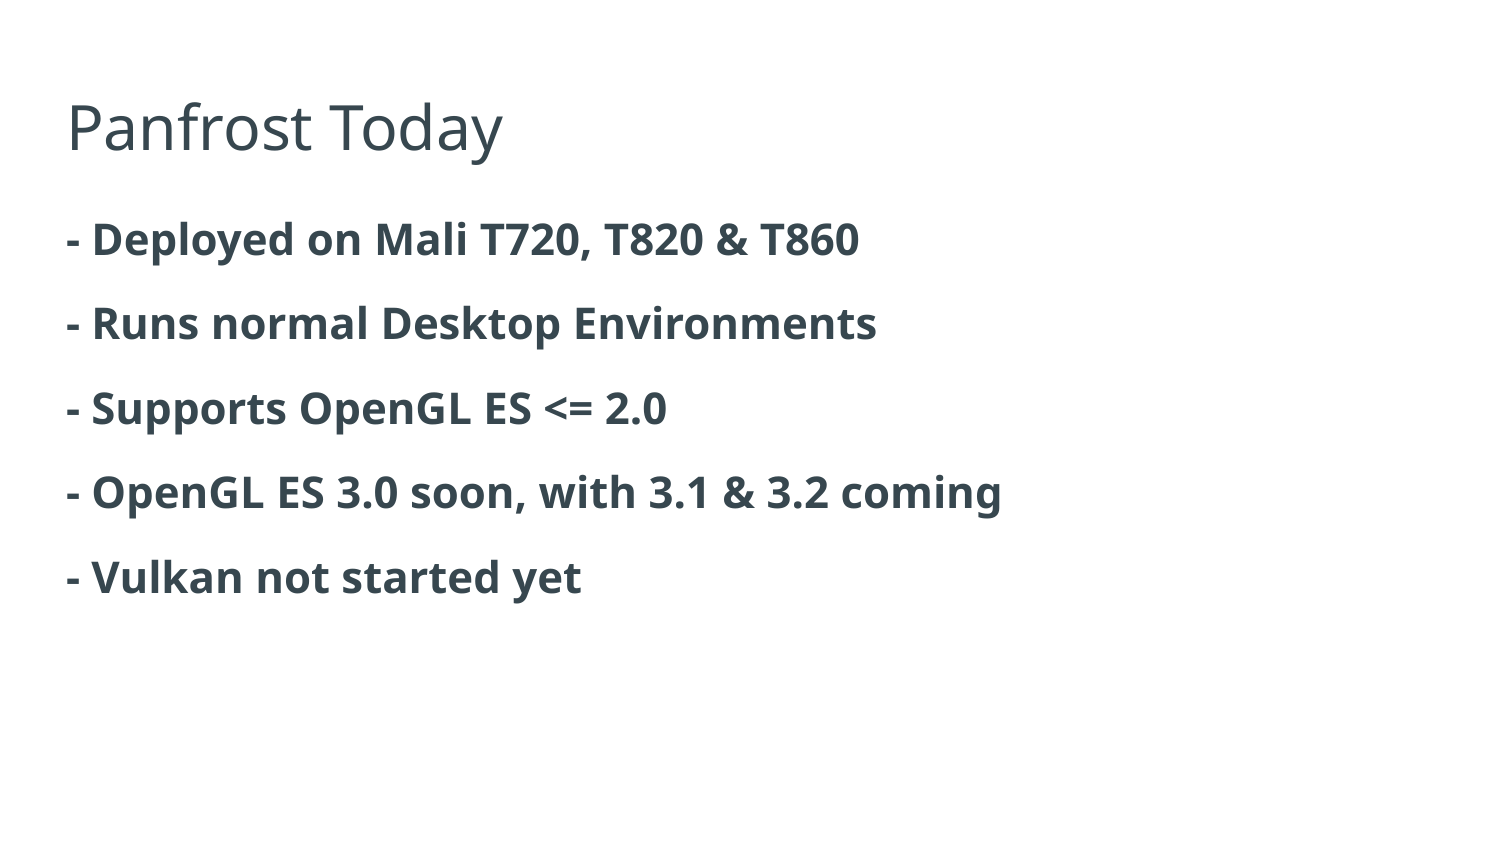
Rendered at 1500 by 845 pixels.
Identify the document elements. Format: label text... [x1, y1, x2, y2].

title Panfrost Today [51, 72, 1449, 167]
list - Deployed on Mali T720, T820 & T860 - Runs normal Desktop Environments - Supports OpenGL ES <= 2.0 - OpenGL ES 3.0 soon, with 3.1 & 3.2 coming - Vulkan not started yet [51, 189, 1216, 750]
